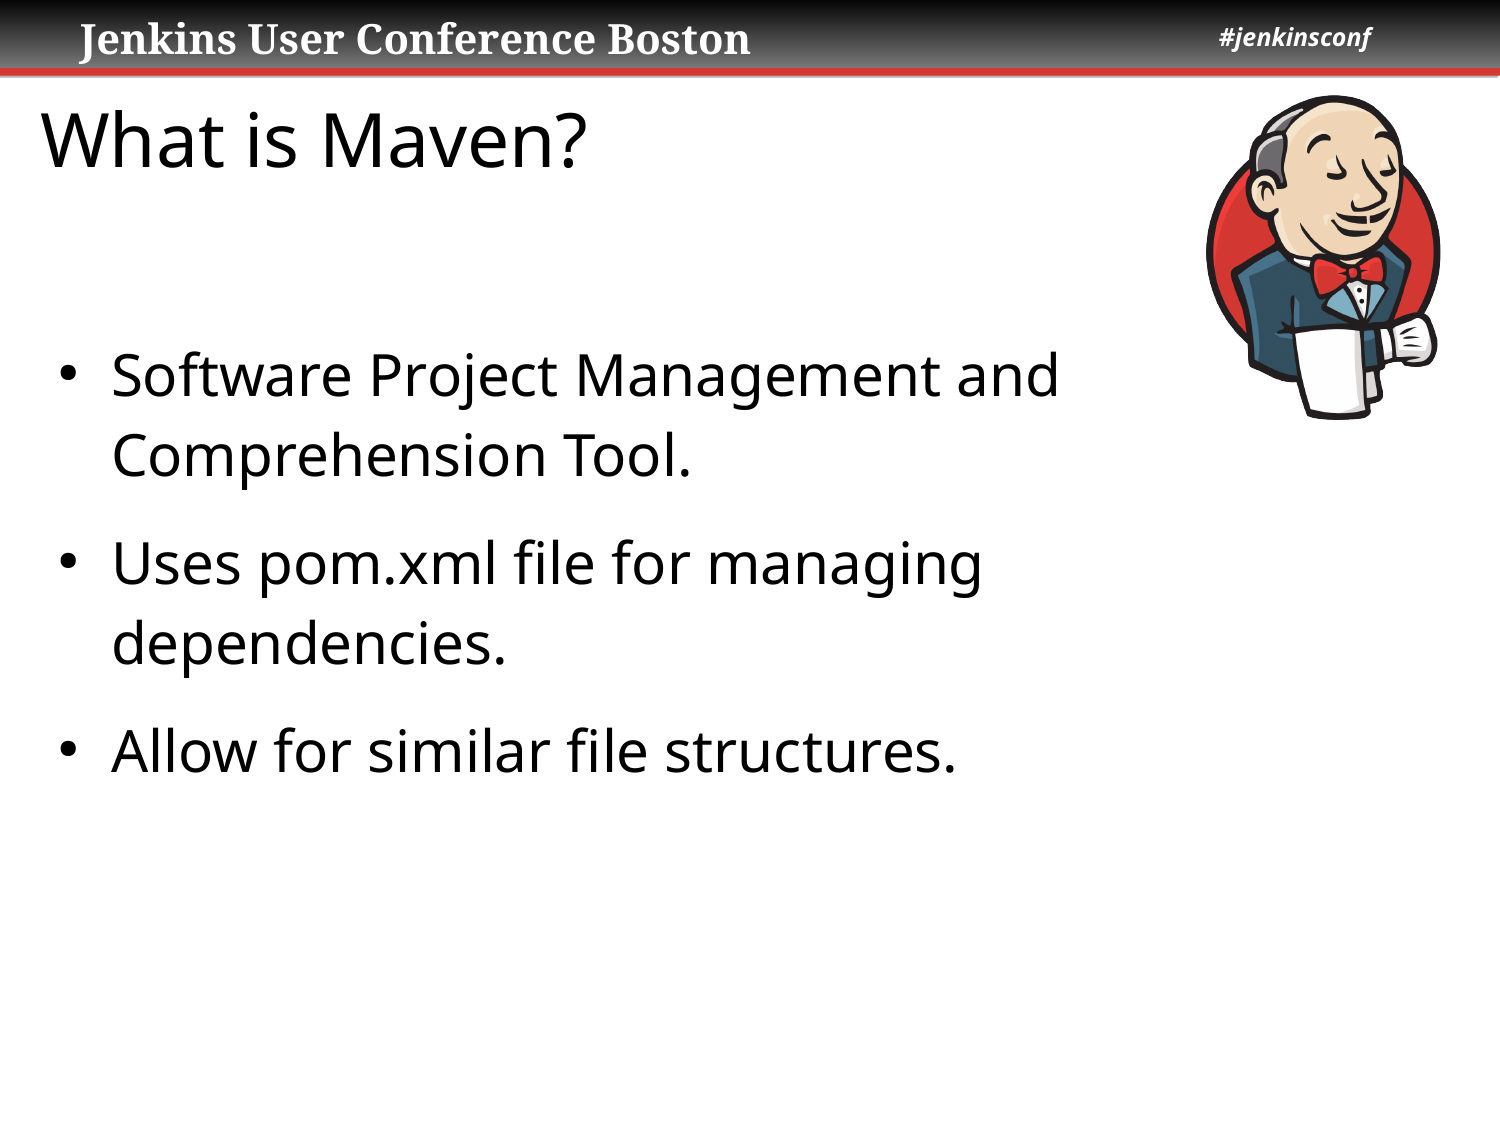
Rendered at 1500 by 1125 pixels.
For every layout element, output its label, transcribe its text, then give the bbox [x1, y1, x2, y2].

picture [1206, 95, 1441, 420]
title What is Maven? [40, 95, 1425, 283]
list Software Project Management and Comprehension Tool. Uses pom.xml file for managing dependencies. Allow for similar file structures. [40, 334, 1391, 1043]
